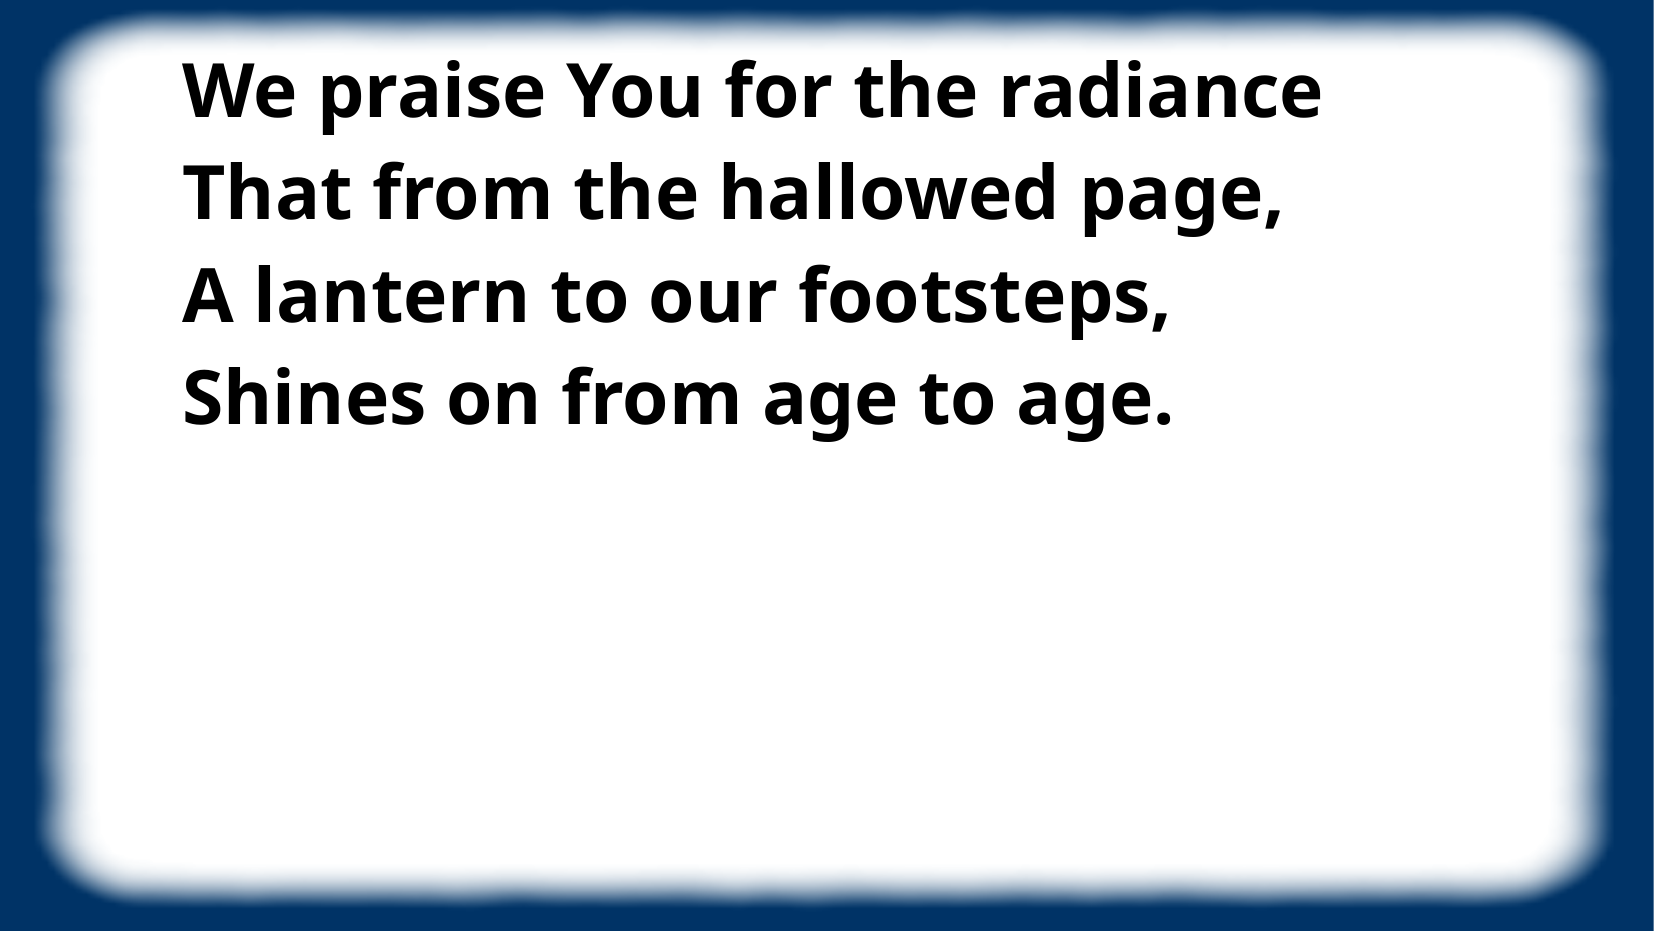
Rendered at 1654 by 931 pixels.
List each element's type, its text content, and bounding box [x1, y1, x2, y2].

text_box We praise You for the radiance That from the hallowed page, A lantern to our footsteps, Shines on from age to age. [90, 30, 1561, 445]
picture [0, 0, 1654, 931]
